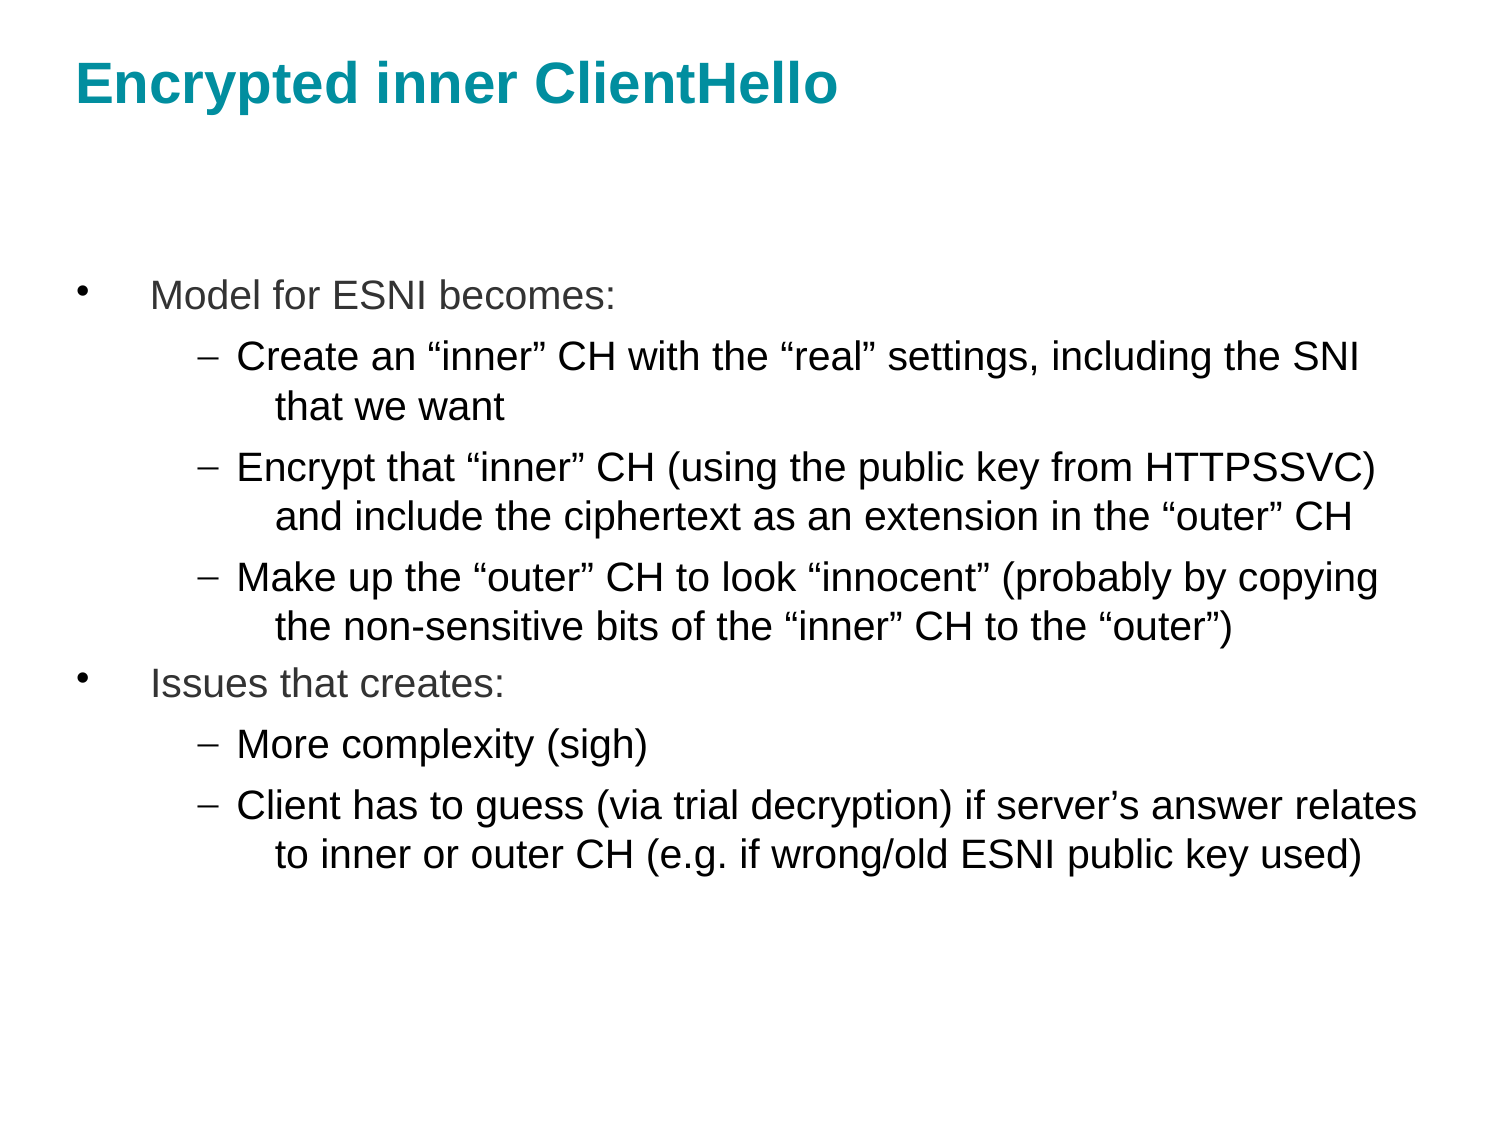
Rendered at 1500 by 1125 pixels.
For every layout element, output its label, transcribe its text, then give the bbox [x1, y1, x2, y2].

list Model for ESNI becomes: Create an “inner” CH with the “real” settings, including the SNI that we want Encrypt that “inner” CH (using the public key from HTTPSSVC) and include the ciphertext as an extension in the “outer” CH Make up the “outer” CH to look “innocent” (probably by copying the non-sensitive bits of the “inner” CH to the “outer”) Issues that creates: More complexity (sigh) Client has to guess (via trial decryption) if server’s answer relates to inner or outer CH (e.g. if wrong/old ESNI public key used) [75, 268, 1426, 922]
title Encrypted inner ClientHello [75, 44, 1426, 233]
